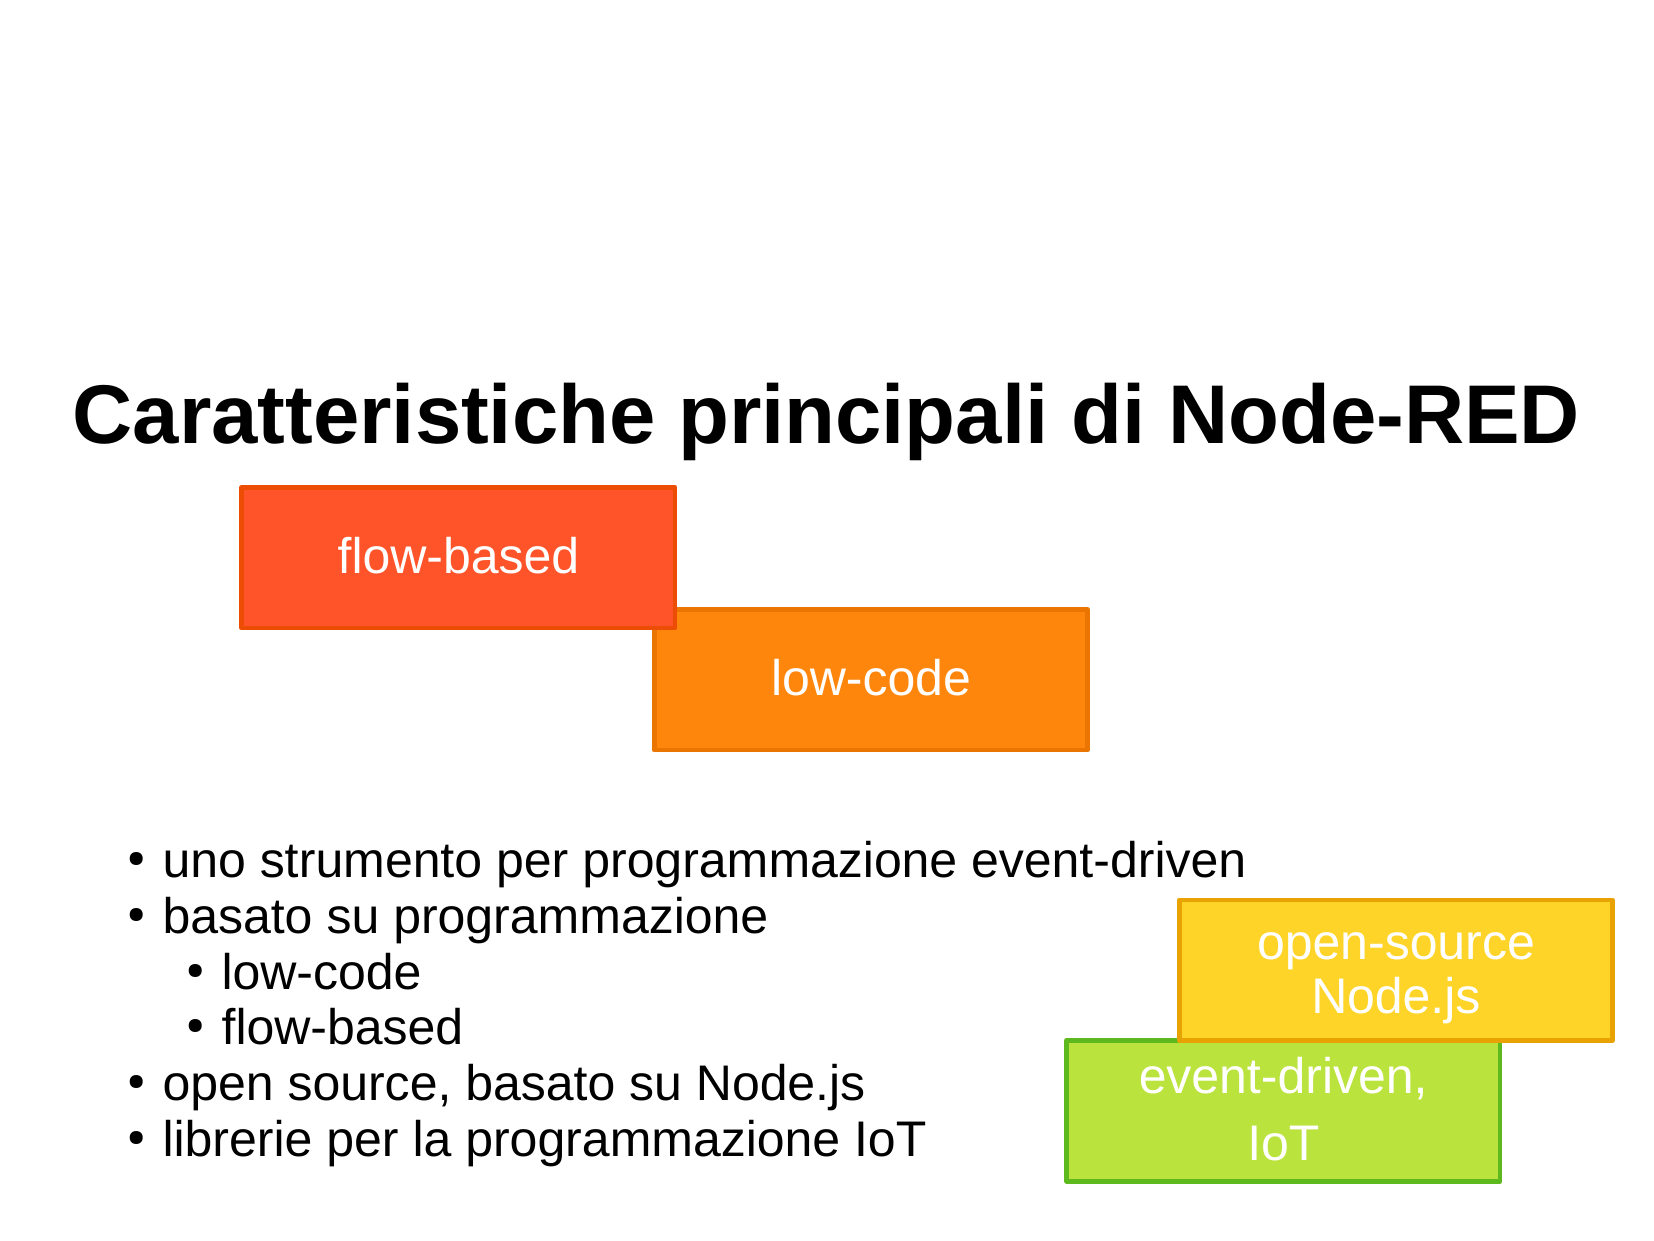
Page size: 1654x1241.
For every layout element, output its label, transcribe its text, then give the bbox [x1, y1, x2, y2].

text_box open-source Node.js [1179, 899, 1613, 1041]
text_box Caratteristiche principali di Node-RED [65, 28, 1589, 916]
text_box flow-based [241, 487, 675, 629]
text_box uno strumento per programmazione event-driven basato su programmazione low-code flow-based open source, basato su Node.js librerie per la programmazione IoT [112, 825, 1517, 1201]
text_box event-driven, IoT [1066, 1040, 1500, 1182]
text_box low-code [654, 609, 1088, 750]
